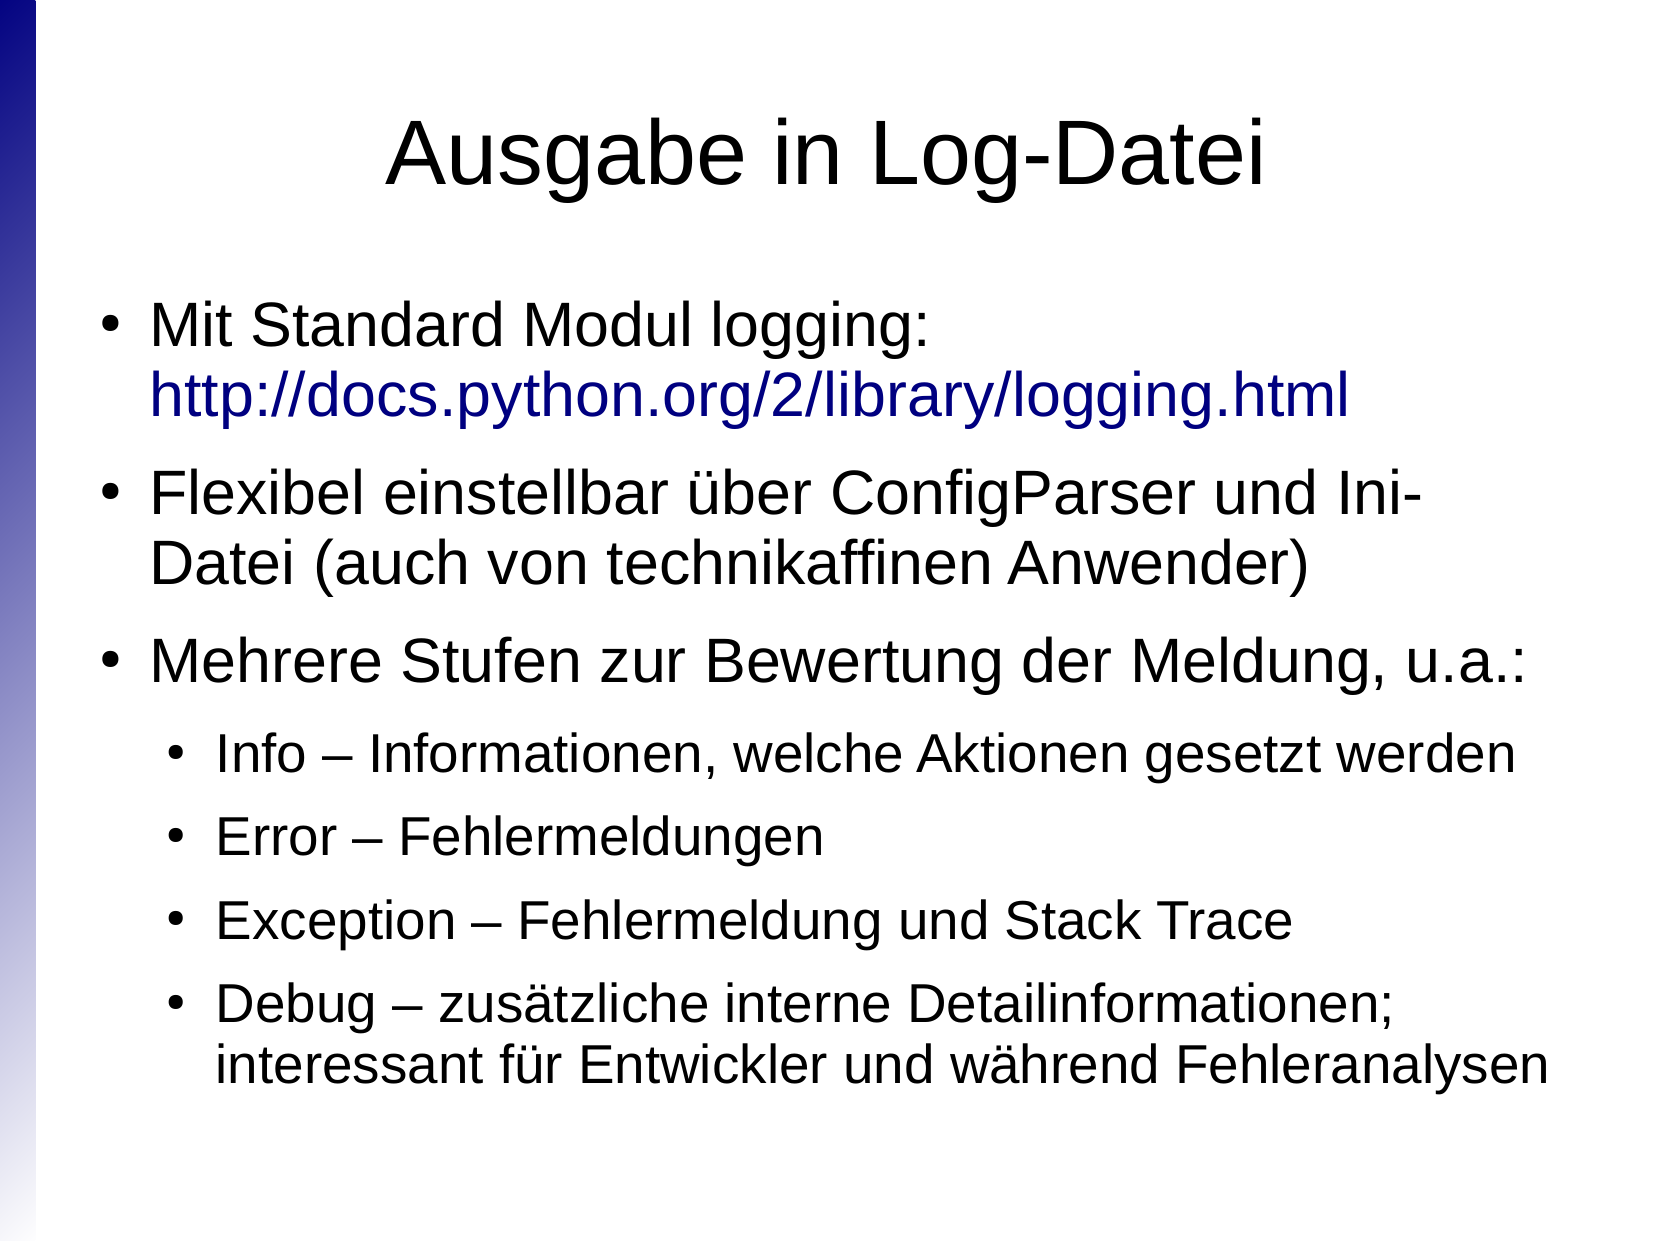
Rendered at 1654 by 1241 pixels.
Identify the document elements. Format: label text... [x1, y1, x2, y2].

list Mit Standard Modul logging: http://docs.python.org/2/library/logging.html Flexibel einstellbar über ConfigParser und Ini-Datei (auch von technikaffinen Anwender) Mehrere Stufen zur Bewertung der Meldung, u.a.: Info – Informationen, welche Aktionen gesetzt werden Error – Fehlermeldungen Exception – Fehlermeldung und Stack Trace Debug – zusätzliche interne Detailinformationen; interessant für Entwickler und während Fehleranalysen [82, 290, 1571, 1109]
title Ausgabe in Log-Datei [82, 49, 1571, 257]
